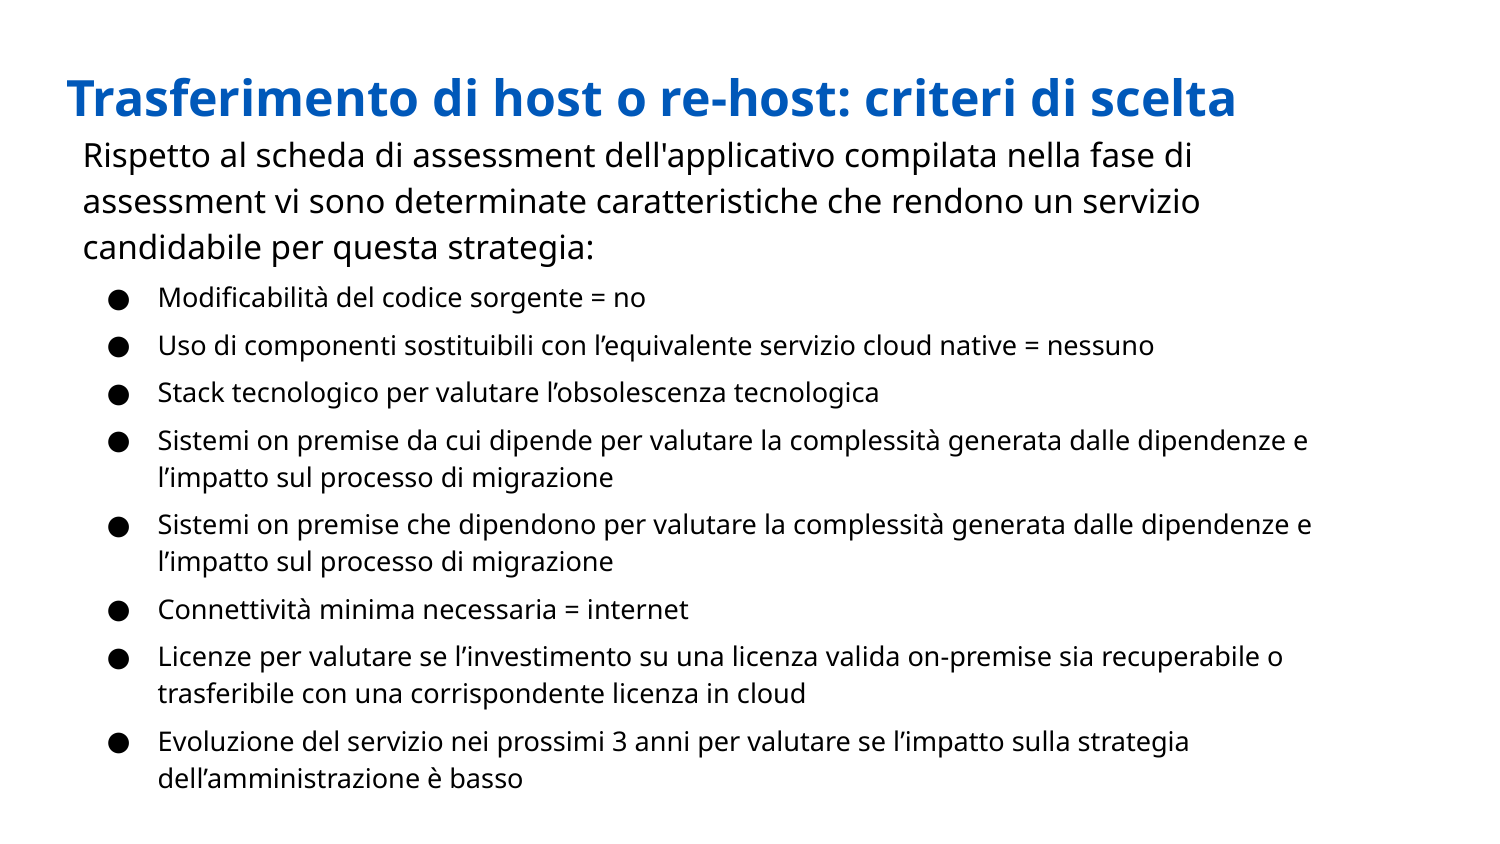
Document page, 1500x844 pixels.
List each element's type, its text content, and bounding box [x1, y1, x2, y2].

text_box Rispetto al scheda di assessment dell'applicativo compilata nella fase di assessment vi sono determinate caratteristiche che rendono un servizio candidabile per questa strategia: Modificabilità del codice sorgente = no Uso di componenti sostituibili con l’equivalente servizio cloud native = nessuno Stack tecnologico per valutare l’obsolescenza tecnologica Sistemi on premise da cui dipende per valutare la complessità generata dalle dipendenze e l’impatto sul processo di migrazione Sistemi on premise che dipendono per valutare la complessità generata dalle dipendenze e l’impatto sul processo di migrazione Connettività minima necessaria = internet Licenze per valutare se l’investimento su una licenza valida on-premise sia recuperabile o trasferibile con una corrispondente licenza in cloud Evoluzione del servizio nei prossimi 3 anni per valutare se l’impatto sulla strategia dell’amministrazione è basso [67, 113, 1401, 844]
title Trasferimento di host o re-host: criteri di scelta [51, 51, 1319, 146]
